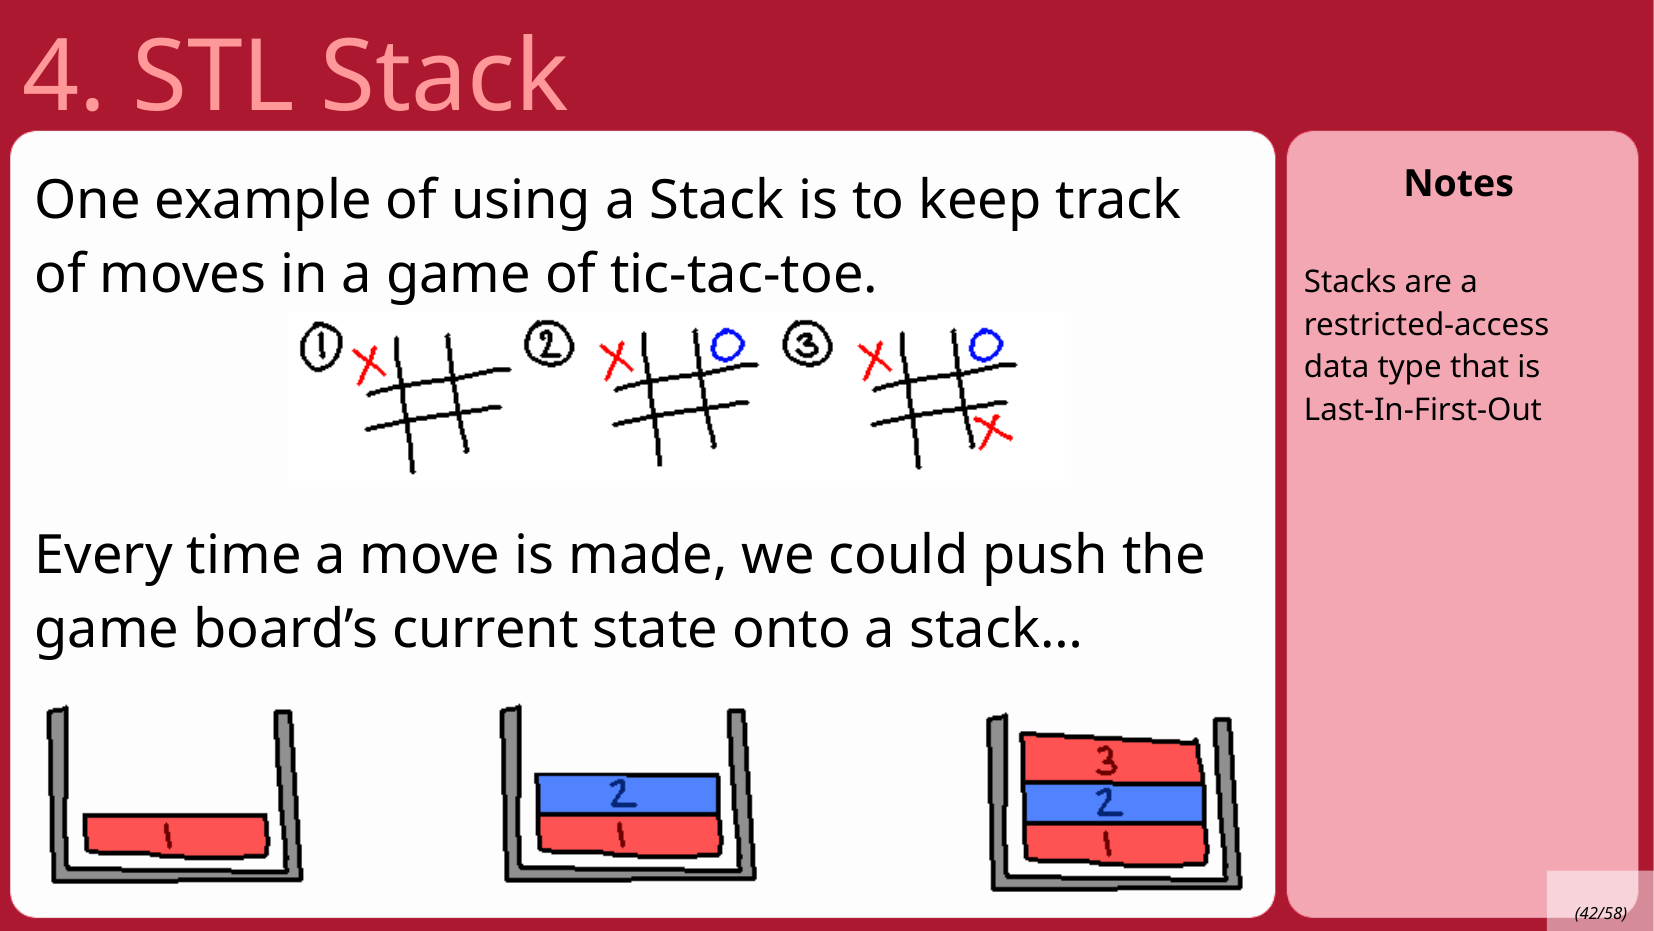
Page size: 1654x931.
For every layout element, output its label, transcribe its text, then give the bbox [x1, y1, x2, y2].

title 4. STL Stack [22, 7, 1511, 136]
picture [0, 0, 1654, 931]
text_box One example of using a Stack is to keep track of moves in a game of tic-tac-toe. [34, 160, 1248, 287]
text_box Notes Stacks are a restricted-access data type that is Last-In-First-Out [1289, 149, 1629, 390]
text_box (<number>/58) [1546, 877, 1654, 931]
text_box Every time a move is made, we could push the game board’s current state onto a stack… [34, 515, 1248, 641]
